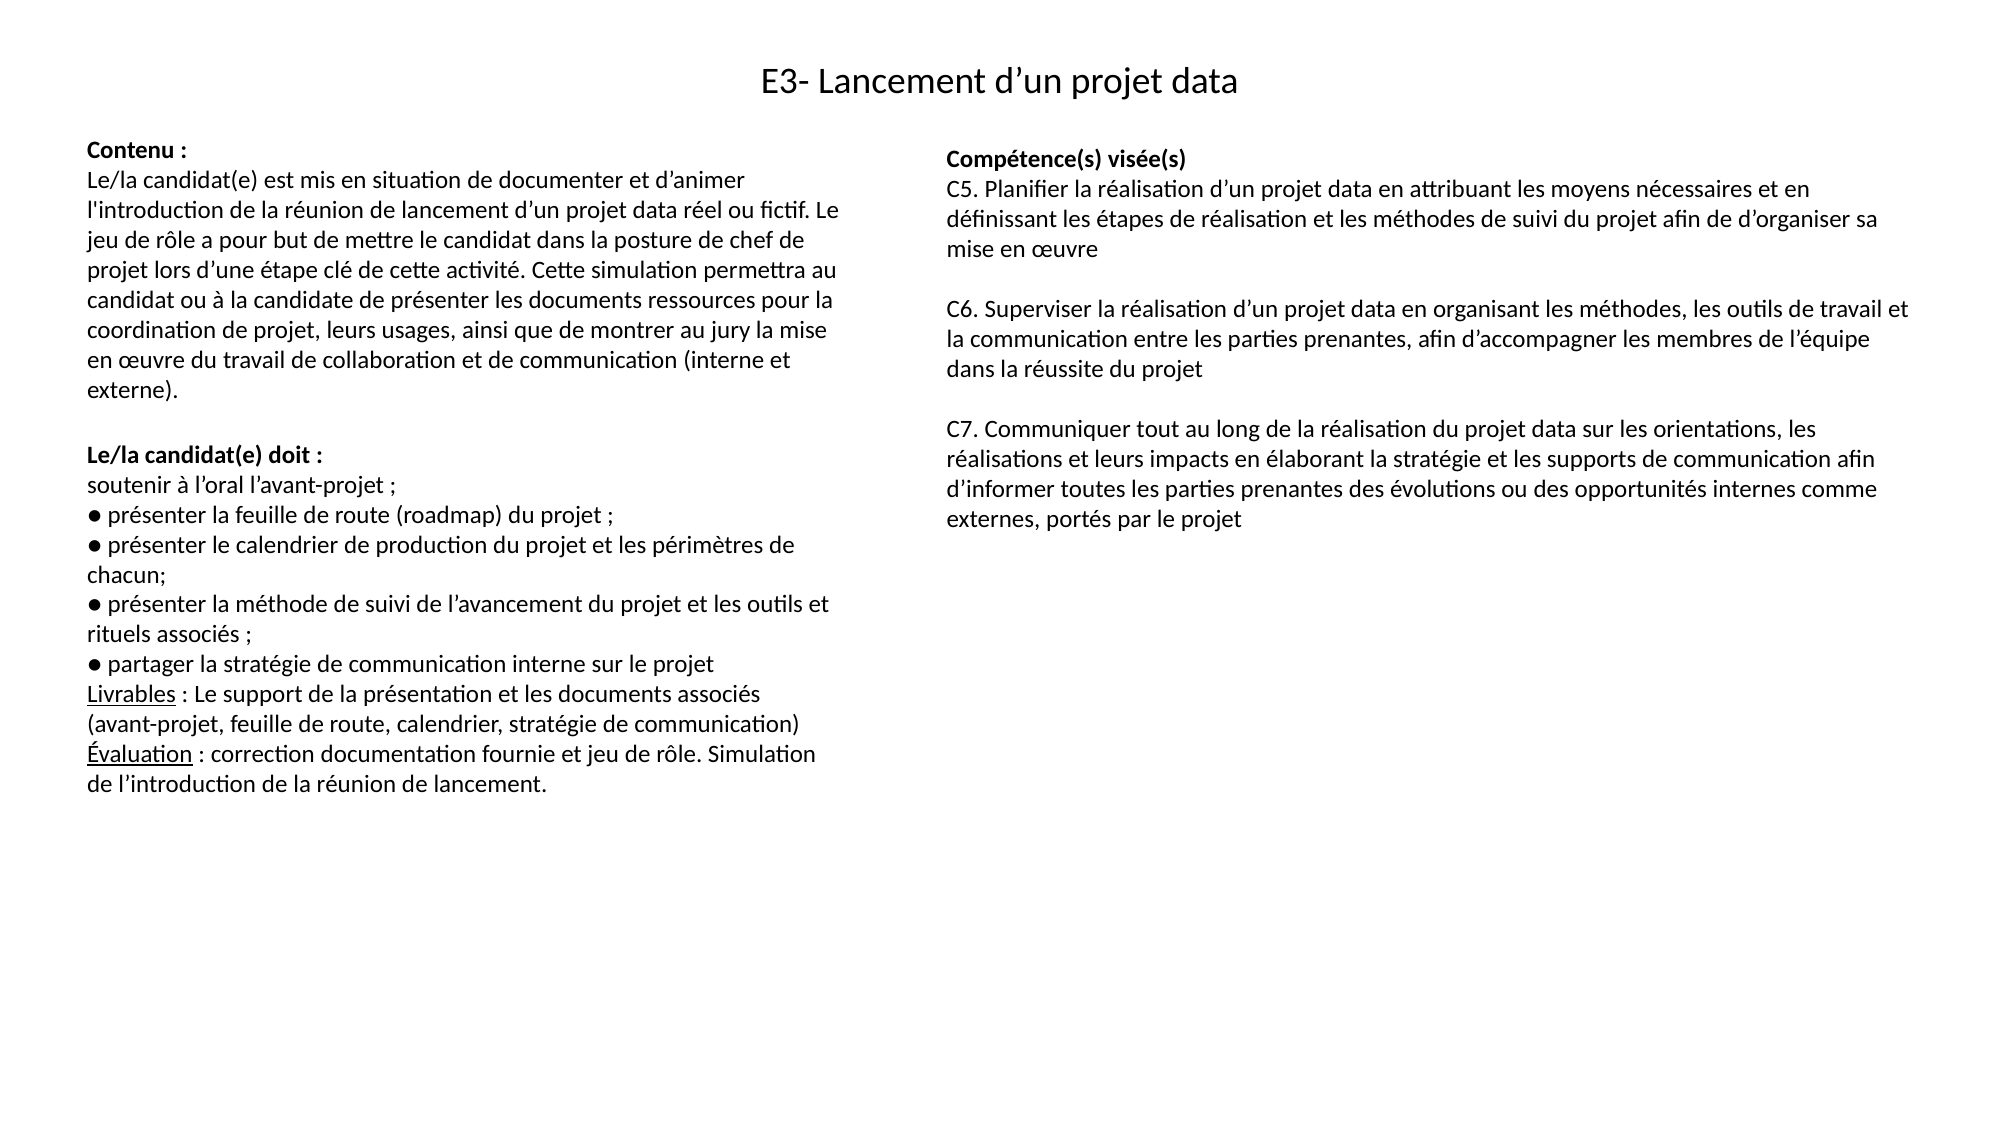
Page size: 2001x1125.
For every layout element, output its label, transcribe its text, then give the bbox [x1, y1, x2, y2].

text_box E3- Lancement d’un projet data [0, 48, 2000, 109]
text_box Contenu : Le/la candidat(e) est mis en situation de documenter et d’animer l'introduction de la réunion de lancement d’un projet data réel ou fictif. Le jeu de rôle a pour but de mettre le candidat dans la posture de chef de projet lors d’une étape clé de cette activité. Cette simulation permettra au candidat ou à la candidate de présenter les documents ressources pour la coordination de projet, leurs usages, ainsi que de montrer au jury la mise en œuvre du travail de collaboration et de communication (interne et externe). [72, 126, 860, 411]
text_box Compétence(s) visée(s) C5. Planifier la réalisation d’un projet data en attribuant les moyens nécessaires et en définissant les étapes de réalisation et les méthodes de suivi du projet afin de d’organiser sa mise en œuvre C6. Superviser la réalisation d’un projet data en organisant les méthodes, les outils de travail et la communication entre les parties prenantes, afin d’accompagner les membres de l’équipe dans la réussite du projet C7. Communiquer tout au long de la réalisation du projet data sur les orientations, les réalisations et leurs impacts en élaborant la stratégie et les supports de communication afin d’informer toutes les parties prenantes des évolutions ou des opportunités internes comme externes, portés par le projet [931, 135, 1928, 540]
text_box Le/la candidat(e) doit : soutenir à l’oral l’avant-projet ; ● présenter la feuille de route (roadmap) du projet ; ● présenter le calendrier de production du projet et les périmètres de chacun; ● présenter la méthode de suivi de l’avancement du projet et les outils et rituels associés ; ● partager la stratégie de communication interne sur le projet Livrables : Le support de la présentation et les documents associés (avant-projet, feuille de route, calendrier, stratégie de communication) Évaluation : correction documentation fournie et jeu de rôle. Simulation de l’introduction de la réunion de lancement. [72, 430, 849, 806]
